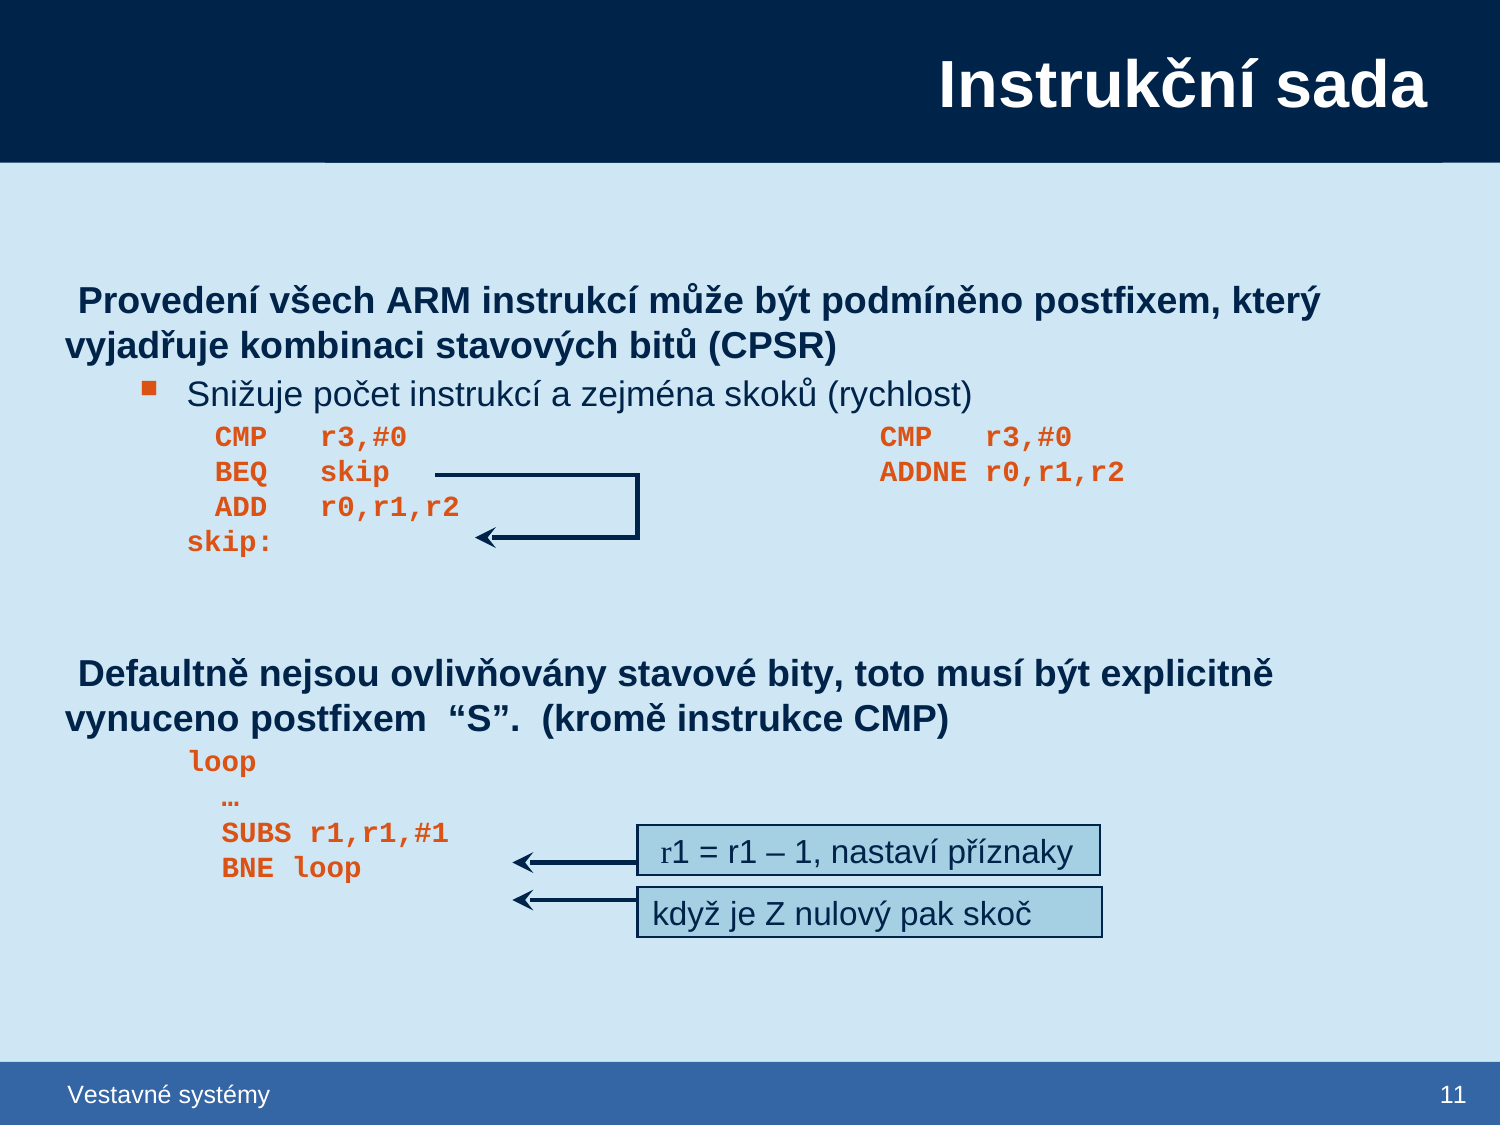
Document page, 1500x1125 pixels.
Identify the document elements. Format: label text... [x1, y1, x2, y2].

text_box když je Z nulový pak skoč [637, 887, 1102, 938]
text_box r1 = r1 – 1, nastaví příznaky [637, 824, 1101, 875]
list Provedení všech ARM instrukcí může být podmíněno postfixem, který vyjadřuje kombinaci stavových bitů (CPSR) Snižuje počet instrukcí a zejména skoků (rychlost) CMP r3,#0 CMP r3,#0 BEQ skip ADDNE r0,r1,r2 ADD r0,r1,r2 skip: Defaultně nejsou ovlivňovány stavové bity, toto musí být explicitně vynuceno postfixem “S”. (kromě instrukce CMP) loop … SUBS r1,r1,#1 BNE loop [50, 187, 1450, 1026]
title Instrukční sada [324, 0, 1443, 163]
